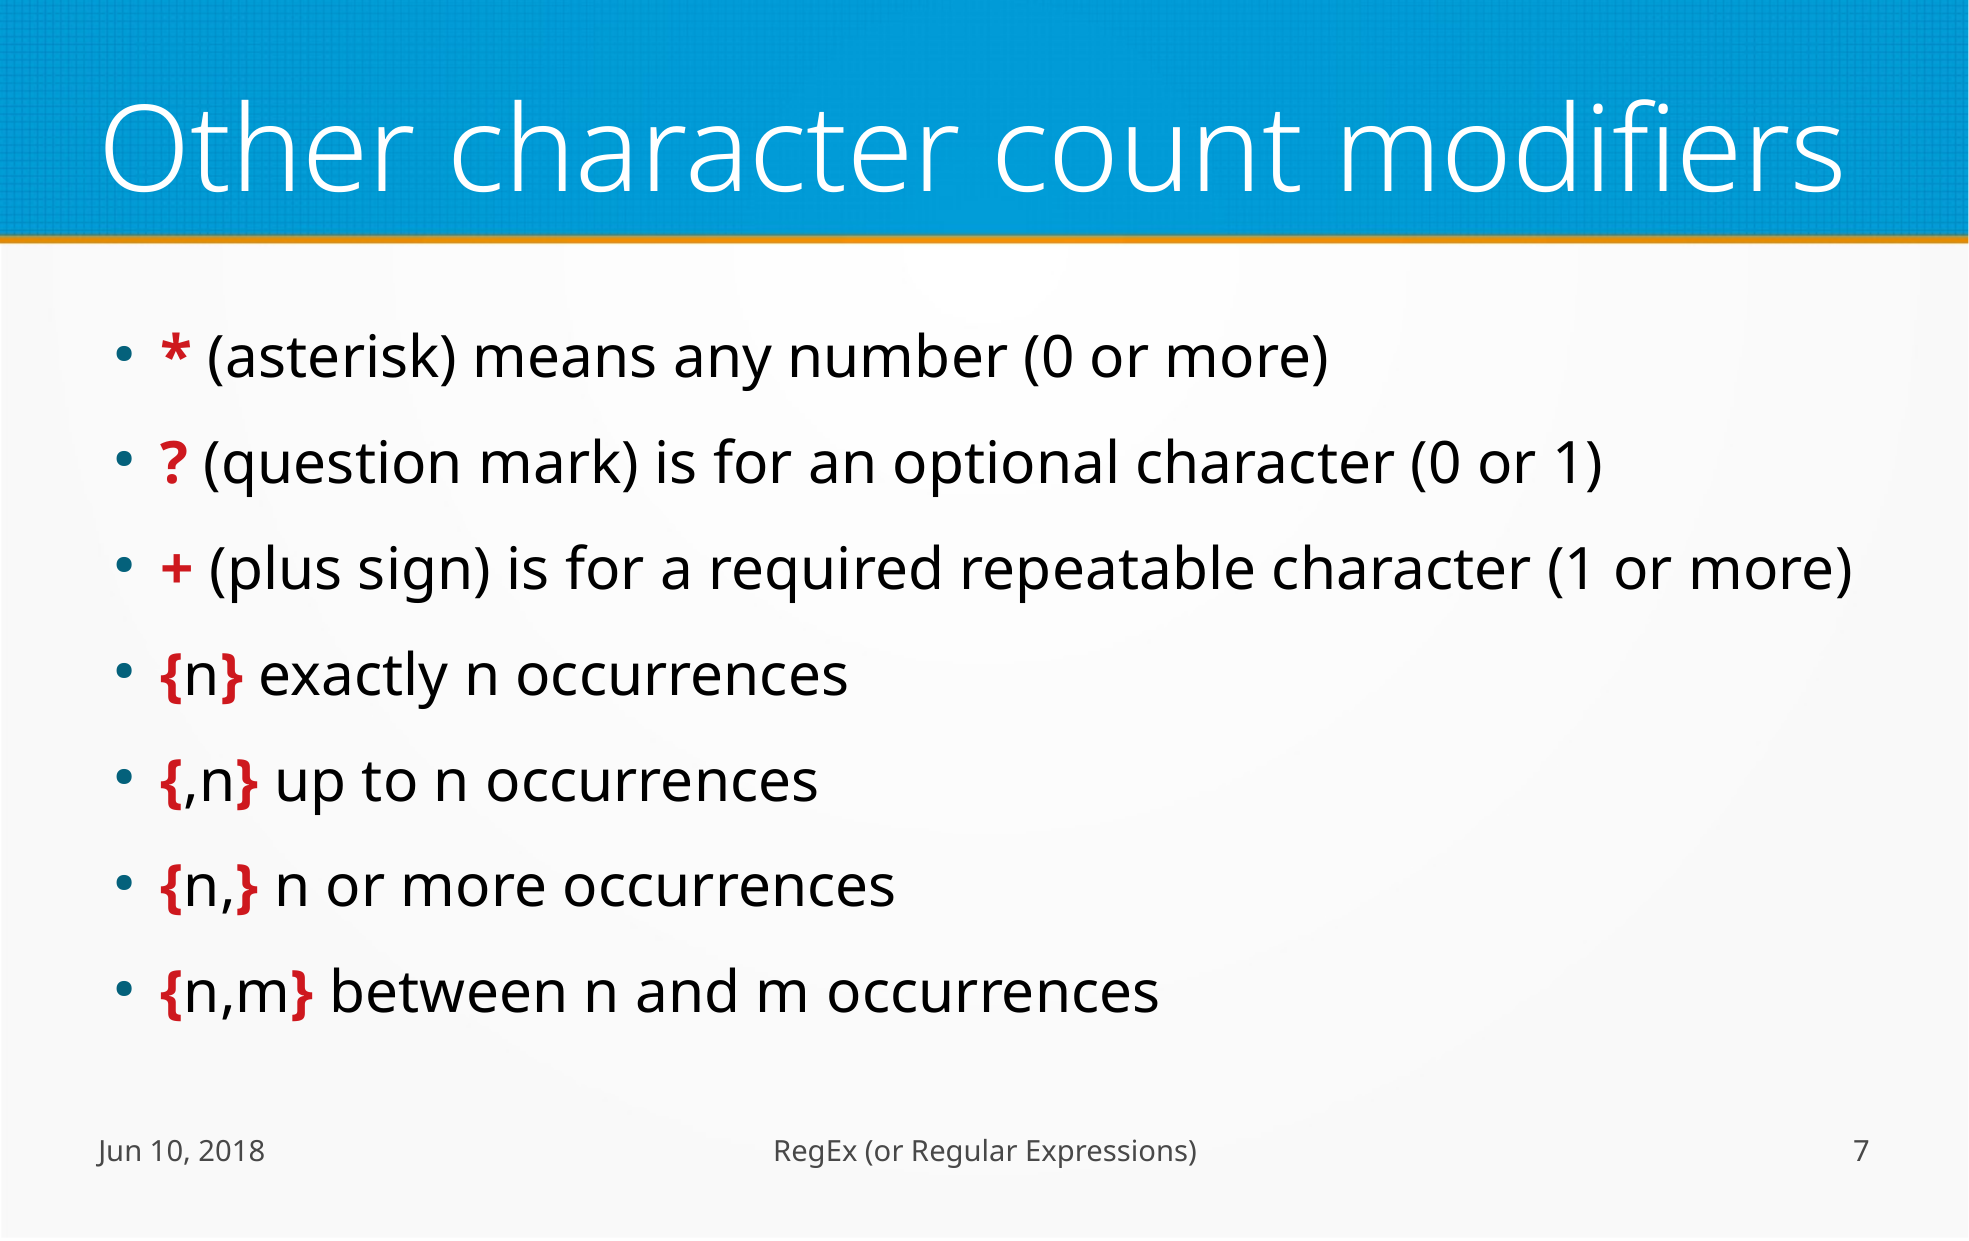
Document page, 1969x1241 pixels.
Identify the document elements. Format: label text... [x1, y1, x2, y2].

list * (asterisk) means any number (0 or more) ? (question mark) is for an optional character (0 or 1) + (plus sign) is for a required repeatable character (1 or more) {n} exactly n occurrences {,n} up to n occurrences {n,} n or more occurrences {n,m} between n and m occurrences [98, 315, 1861, 1081]
title Other character count modifiers [98, 19, 1870, 227]
picture [0, 233, 1969, 1241]
